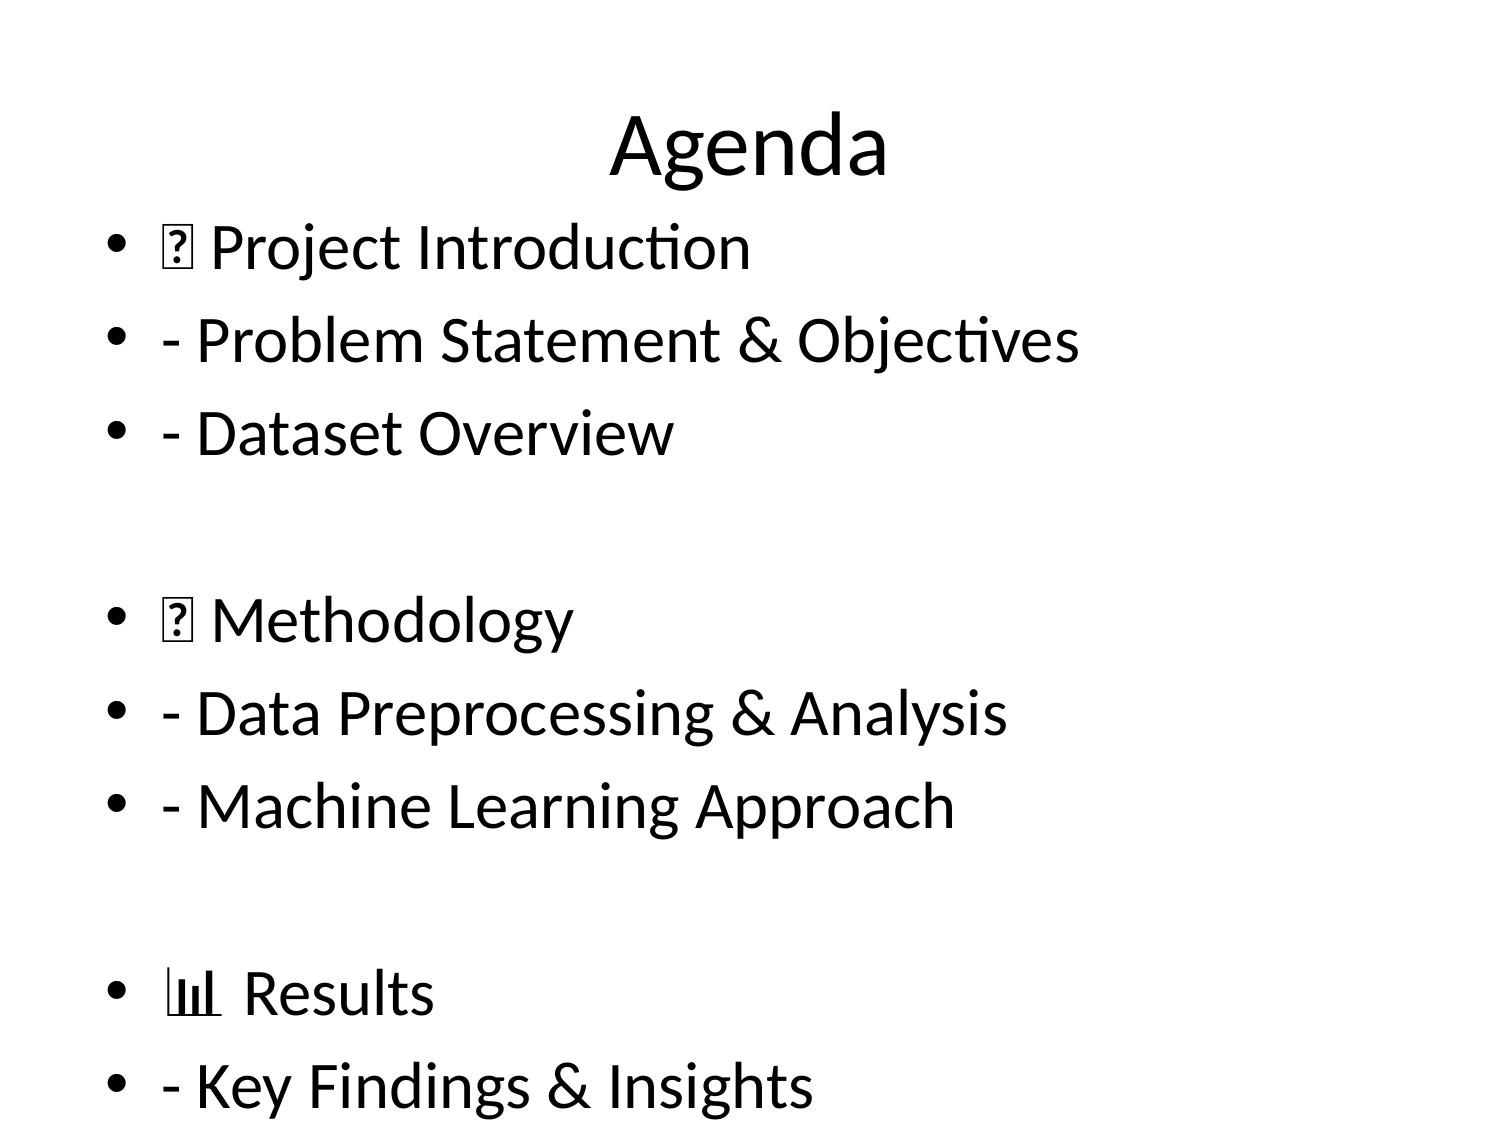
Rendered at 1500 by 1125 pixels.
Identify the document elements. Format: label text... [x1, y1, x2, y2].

title Agenda [75, 45, 1425, 233]
list 🎯 Project Introduction - Problem Statement & Objectives - Dataset Overview 🔬 Methodology - Data Preprocessing & Analysis - Machine Learning Approach 📊 Results - Key Findings & Insights - Dashboard Demonstration 💡 Recommendations - Clinical Applications - Treatment Guidelines 🚀 Future Work - Enhancements & Extensions [90, 195, 1440, 938]
